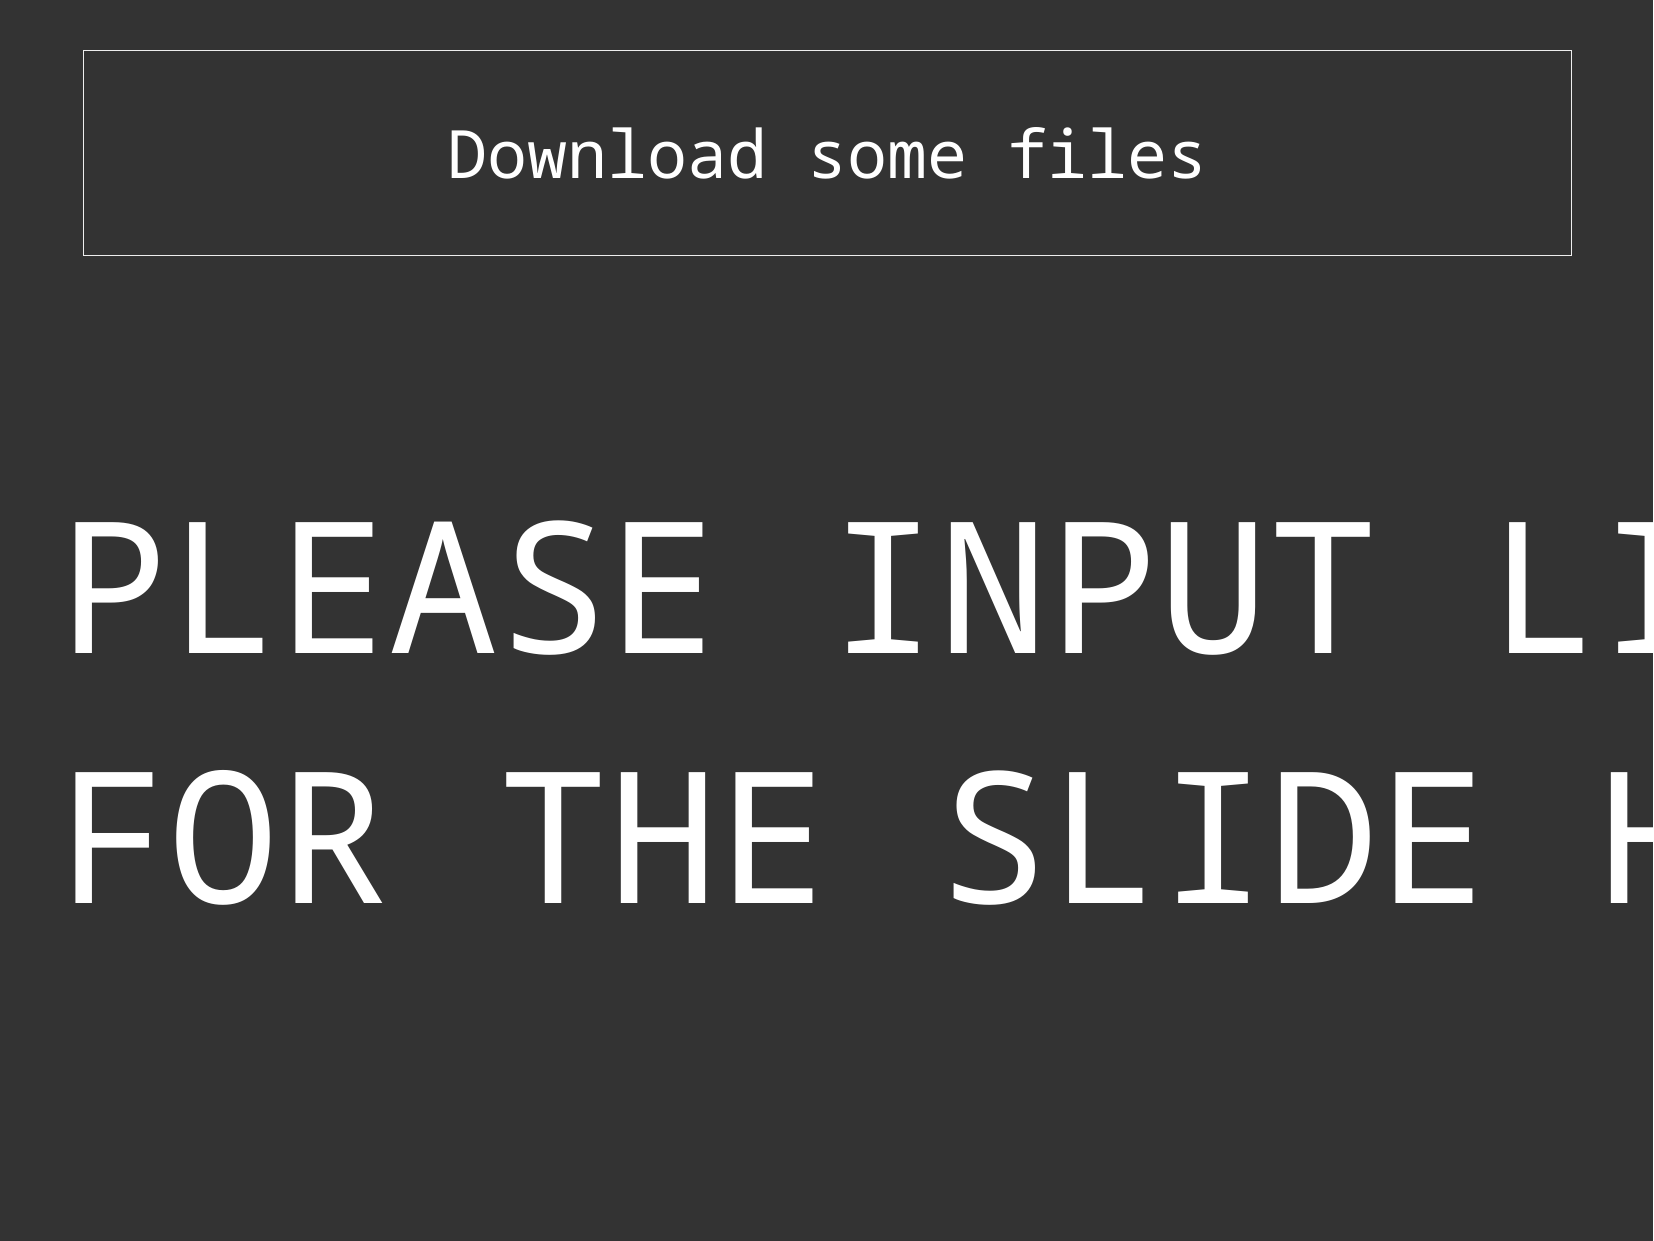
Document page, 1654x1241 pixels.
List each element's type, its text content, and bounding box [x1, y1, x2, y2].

text_box Download some files [83, 50, 1572, 256]
text_box PLEASE INPUT LINK FOR THE SLIDE HERE [43, 450, 1653, 832]
